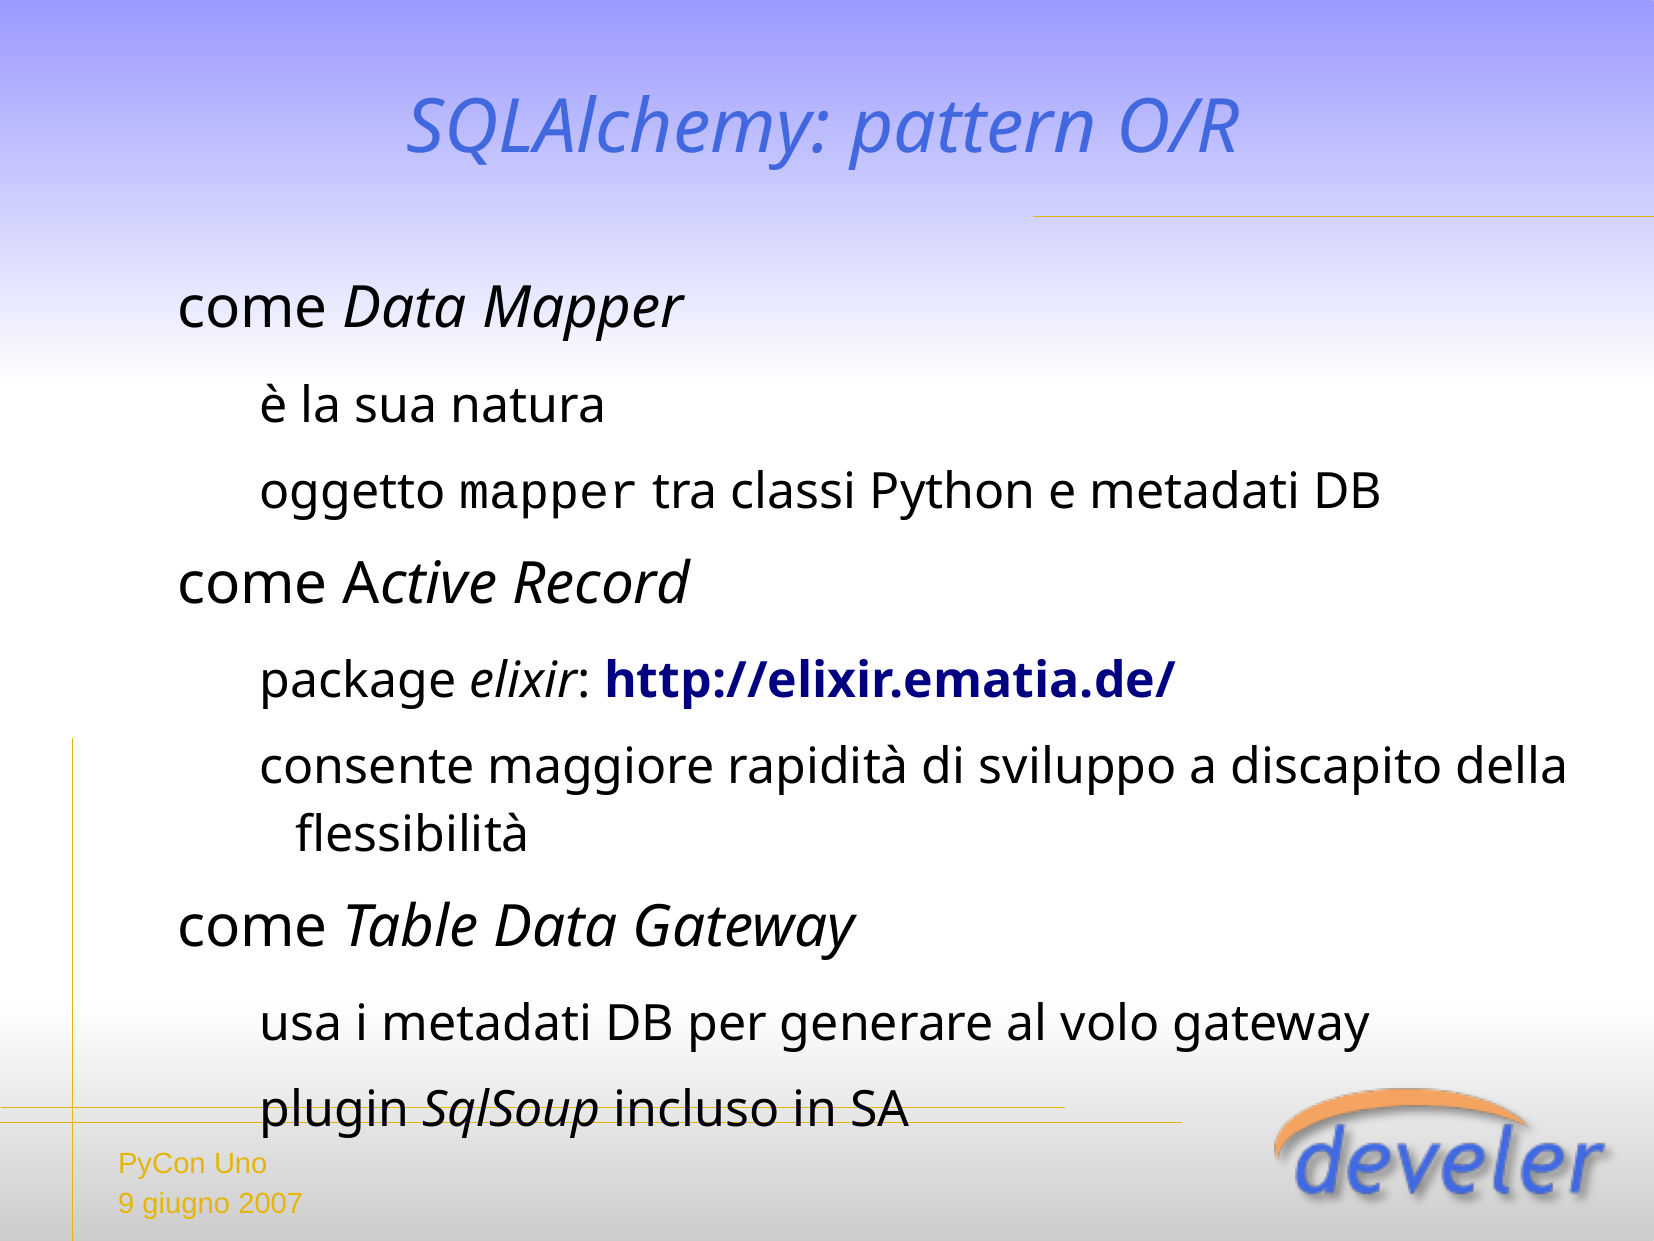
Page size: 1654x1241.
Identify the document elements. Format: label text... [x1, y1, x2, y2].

picture [1269, 1083, 1622, 1211]
list come Data Mapper è la sua natura oggetto mapper tra classi Python e metadati DB come Active Record package elixir: http://elixir.ematia.de/ consente maggiore rapidità di sviluppo a discapito della flessibilità come Table Data Gateway usa i metadati DB per generare al volo gateway plugin SqlSoup incluso in SA [82, 265, 1571, 1093]
title SQLAlchemy: pattern O/R [82, 29, 1565, 217]
